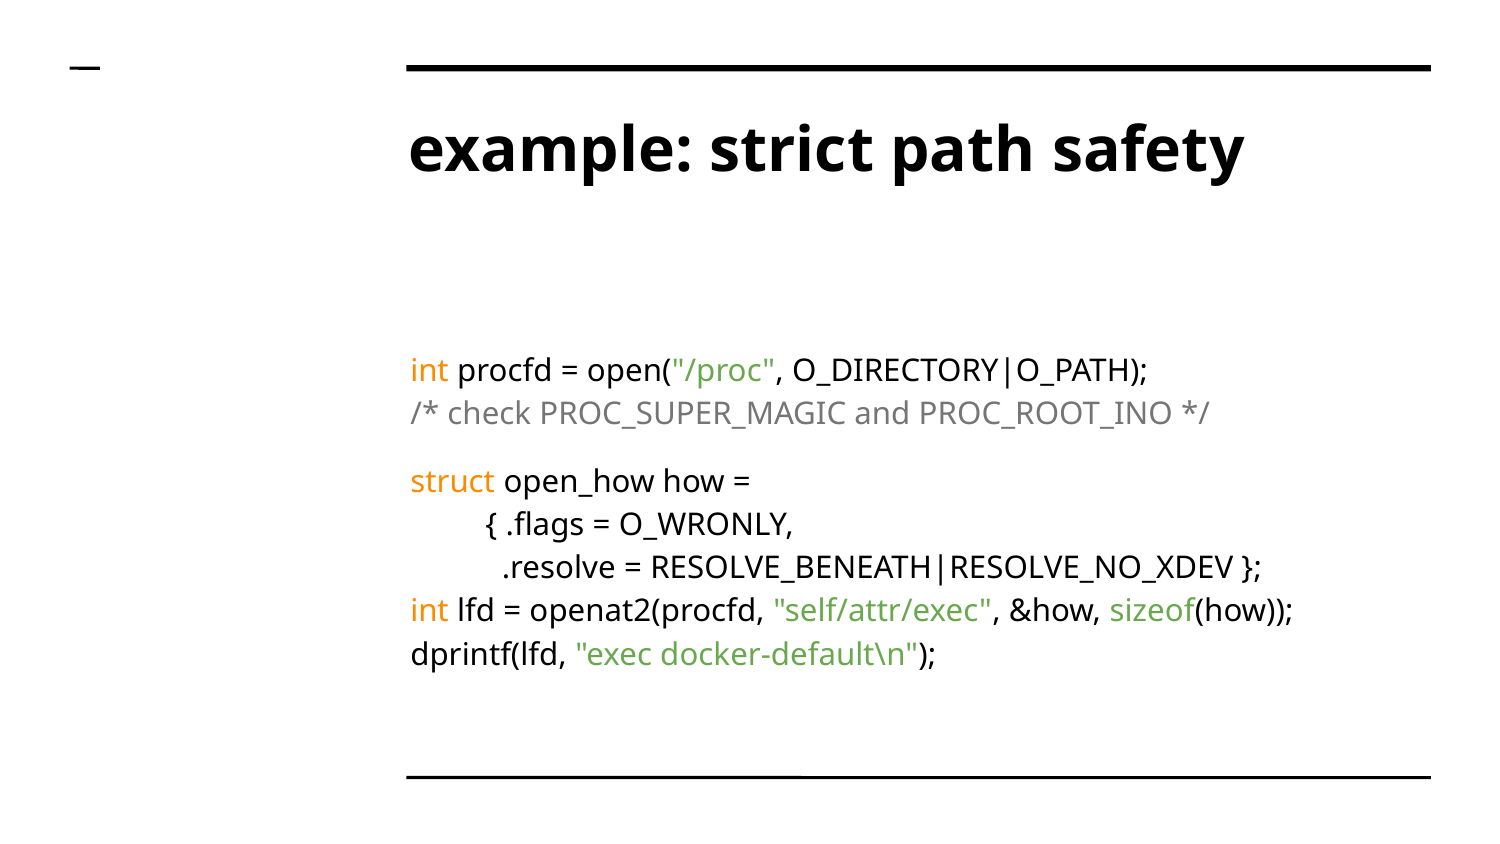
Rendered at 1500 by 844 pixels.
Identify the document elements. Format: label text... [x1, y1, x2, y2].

list int procfd = open("/proc", O_DIRECTORY|O_PATH); /* check PROC_SUPER_MAGIC and PROC_ROOT_INO */ struct open_how how = { .flags = O_WRONLY, .resolve = RESOLVE_BENEATH|RESOLVE_NO_XDEV }; int lfd = openat2(procfd, "self/attr/exec", &how, sizeof(how)); dprintf(lfd, "exec docker-default\n"); [395, 261, 1433, 755]
title example: strict path safety [393, 94, 1431, 199]
